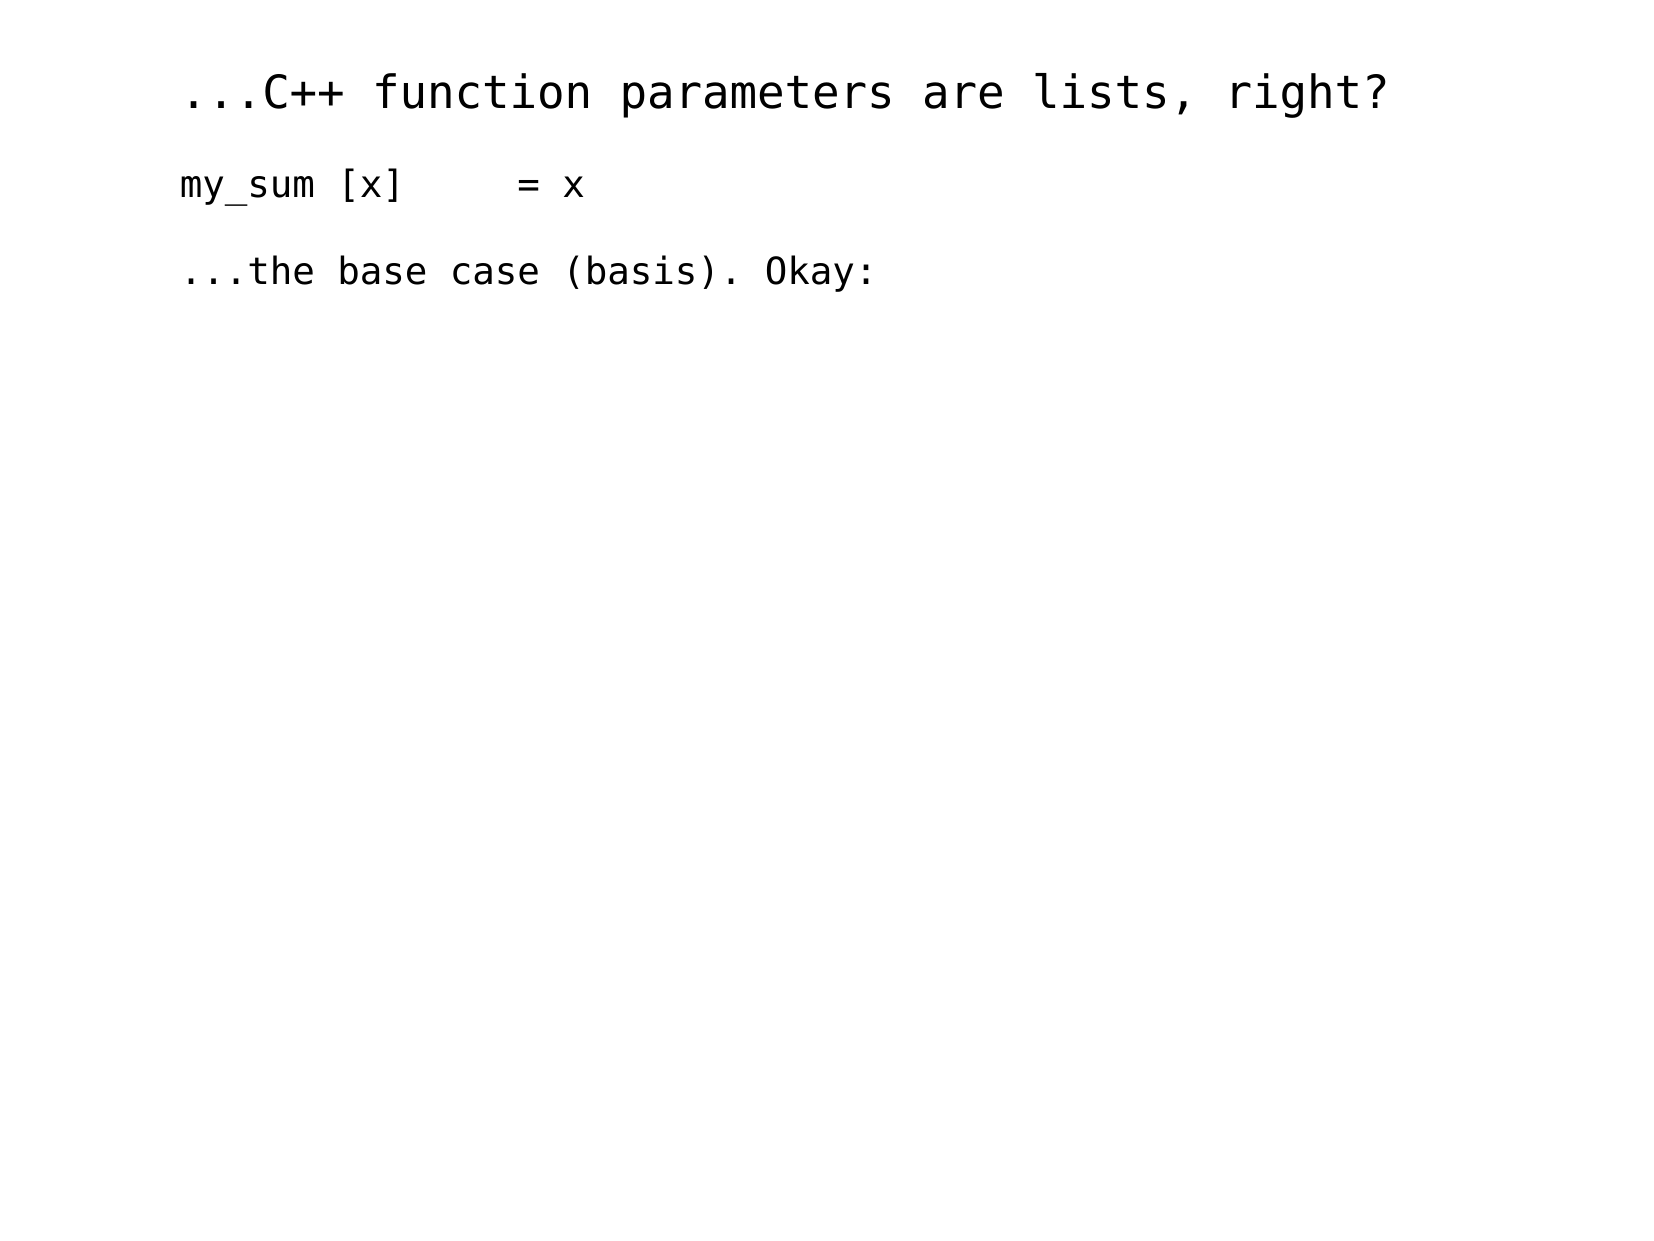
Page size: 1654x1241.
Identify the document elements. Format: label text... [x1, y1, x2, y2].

text_box ...C++ function parameters are lists, right? my_sum [x] = x ...the base case (basis). Okay: [165, 58, 1405, 590]
